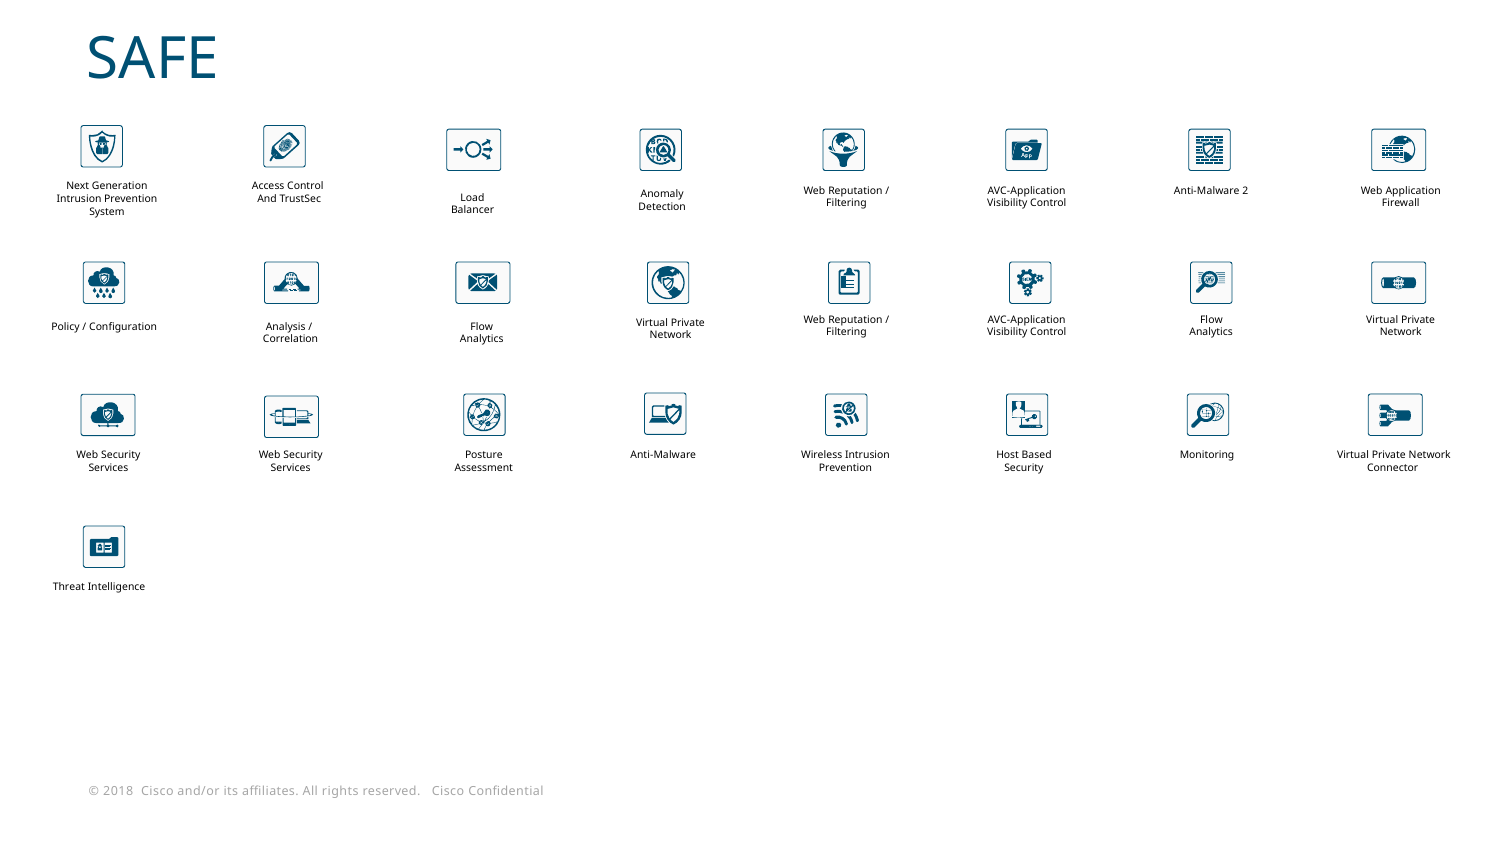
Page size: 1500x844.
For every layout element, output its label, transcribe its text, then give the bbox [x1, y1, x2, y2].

text_box Web Reputation / Filtering [774, 176, 919, 217]
text_box AVC-Application Visibility Control [955, 176, 1099, 217]
picture [463, 393, 512, 441]
text_box Web Reputation / Filtering [774, 305, 919, 346]
text_box Load Balancer [400, 183, 545, 224]
picture [825, 393, 873, 441]
text_box Analysis / Correlation [218, 312, 363, 353]
picture [830, 261, 876, 305]
picture [1371, 128, 1430, 176]
picture [1367, 393, 1427, 441]
picture [446, 128, 505, 177]
text_box Anomaly Detection [590, 179, 734, 220]
picture [644, 392, 693, 441]
text_box Web Security Services [36, 441, 181, 481]
text_box Flow Analytics [409, 312, 554, 353]
text_box Posture Assessment [412, 441, 556, 481]
text_box Anti-Malware [591, 441, 736, 469]
text_box Monitoring [1135, 441, 1280, 469]
picture [264, 395, 323, 441]
text_box Access Control And TrustSec [218, 172, 363, 212]
text_box Flow Analytics [1139, 305, 1284, 346]
picture [1011, 261, 1057, 305]
text_box Host Based Security [952, 441, 1096, 481]
picture [647, 261, 695, 308]
picture [80, 393, 139, 441]
picture [82, 261, 131, 310]
picture [822, 128, 871, 176]
text_box Virtual Private Network [598, 308, 743, 349]
text_box Threat Intelligence [28, 572, 173, 601]
text_box Web Security Services [218, 441, 363, 481]
picture [264, 261, 323, 310]
picture [266, 395, 317, 436]
text_box Web Application Firewall [1329, 176, 1473, 217]
text_box Wireless Intrusion Prevention [773, 441, 918, 481]
text_box AVC-Application Visibility Control [955, 305, 1099, 346]
picture [455, 261, 514, 310]
text_box Virtual Private Network Connector [1322, 441, 1466, 481]
title SAFE [71, 1, 1441, 122]
text_box Anti-Malware 2 [1139, 176, 1284, 204]
picture [82, 525, 131, 572]
text_box Next Generation Intrusion Prevention System [36, 172, 181, 225]
picture [1188, 128, 1237, 176]
picture [1192, 261, 1239, 305]
picture [263, 125, 312, 172]
picture [639, 128, 688, 177]
picture [639, 128, 680, 169]
text_box Virtual Private Network [1329, 305, 1473, 346]
picture [1005, 128, 1054, 176]
picture [1006, 393, 1054, 441]
picture [1371, 261, 1430, 305]
text_box Policy / Configuration [32, 312, 177, 340]
picture [1186, 393, 1235, 441]
picture [80, 125, 129, 172]
